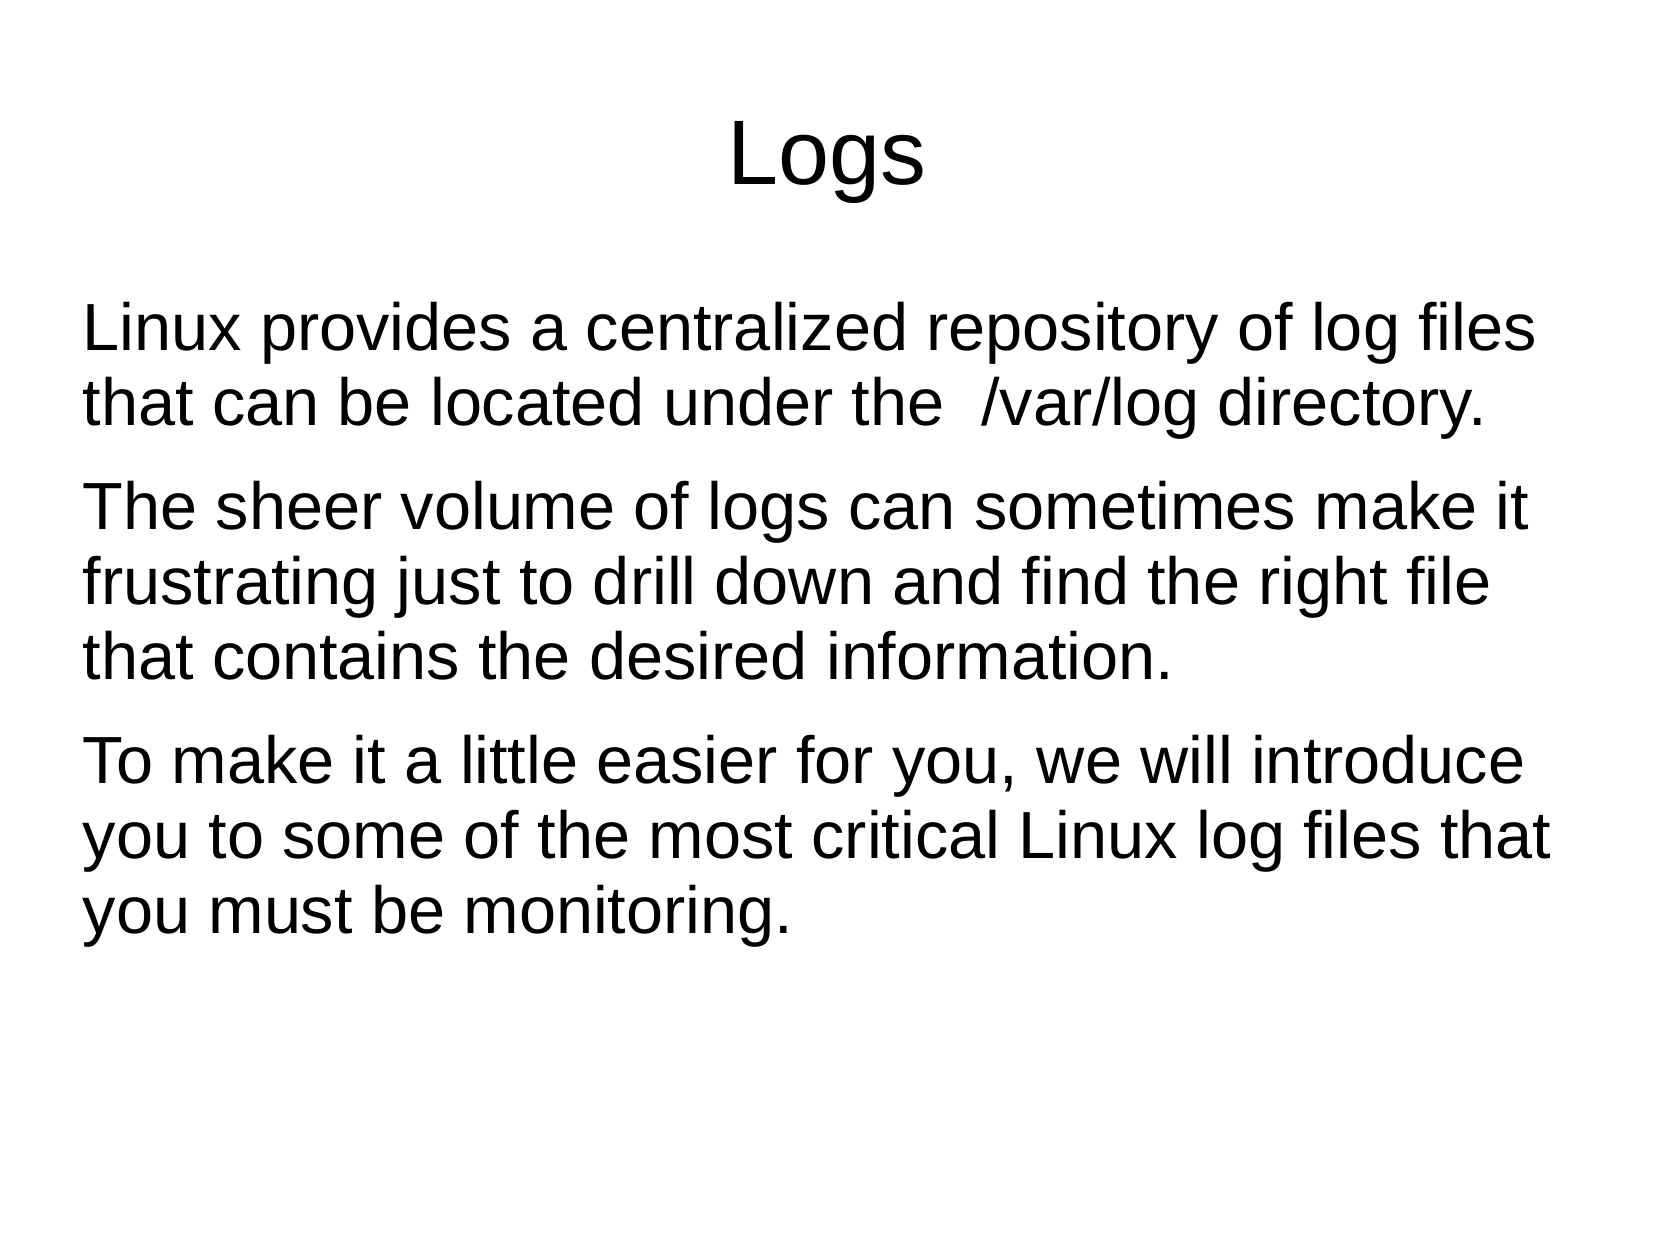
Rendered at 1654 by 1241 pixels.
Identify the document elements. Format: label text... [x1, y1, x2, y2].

list Linux provides a centralized repository of log files that can be located under the /var/log directory. The sheer volume of logs can sometimes make it frustrating just to drill down and find the right file that contains the desired information. To make it a little easier for you, we will introduce you to some of the most critical Linux log files that you must be monitoring. [82, 290, 1571, 1010]
title Logs [82, 49, 1571, 257]
